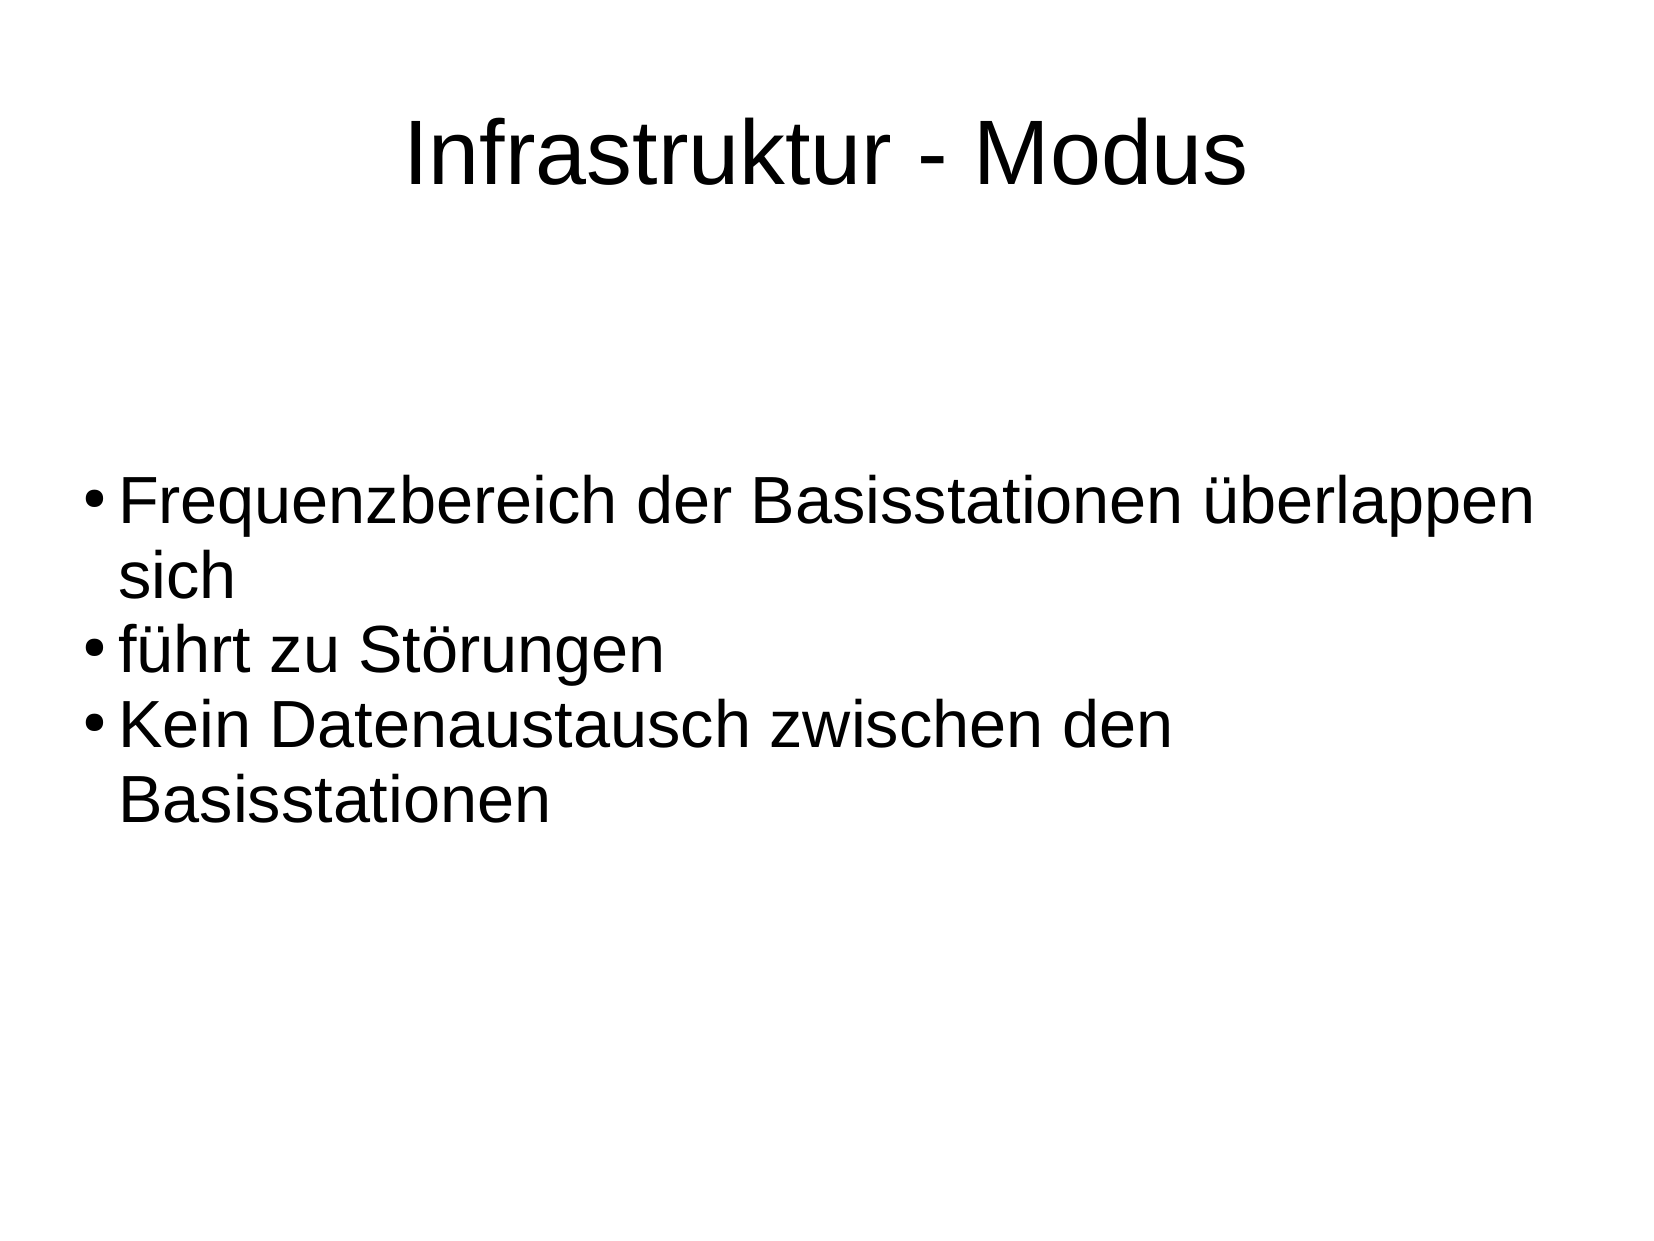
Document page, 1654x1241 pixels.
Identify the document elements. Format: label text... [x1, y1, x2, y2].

subtitle Frequenzbereich der Basisstationen überlappen sich führt zu Störungen Kein Datenaustausch zwischen den Basisstationen [82, 290, 1571, 1010]
title Infrastruktur - Modus [82, 49, 1571, 257]
